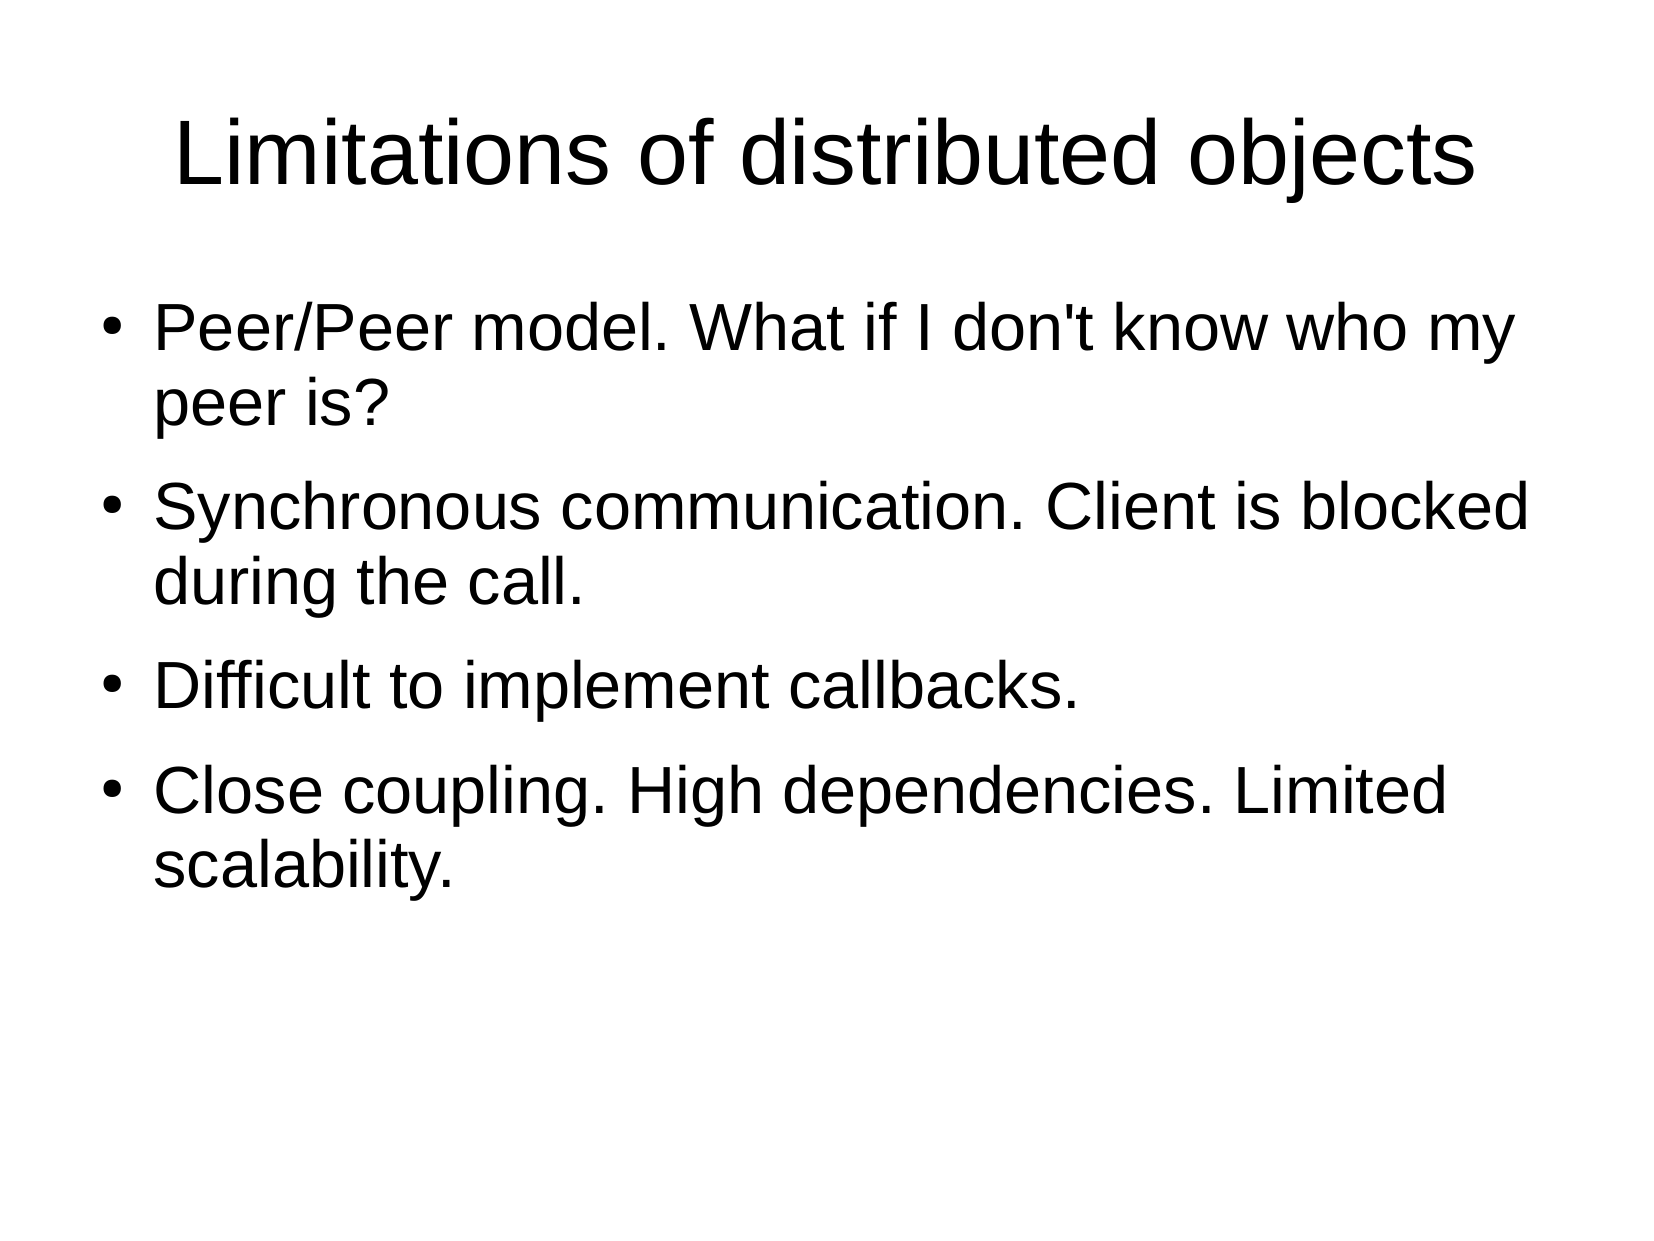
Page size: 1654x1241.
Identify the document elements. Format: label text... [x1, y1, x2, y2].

title Limitations of distributed objects [82, 49, 1571, 257]
list Peer/Peer model. What if I don't know who my peer is? Synchronous communication. Client is blocked during the call. Difficult to implement callbacks. Close coupling. High dependencies. Limited scalability. [82, 290, 1538, 1010]
